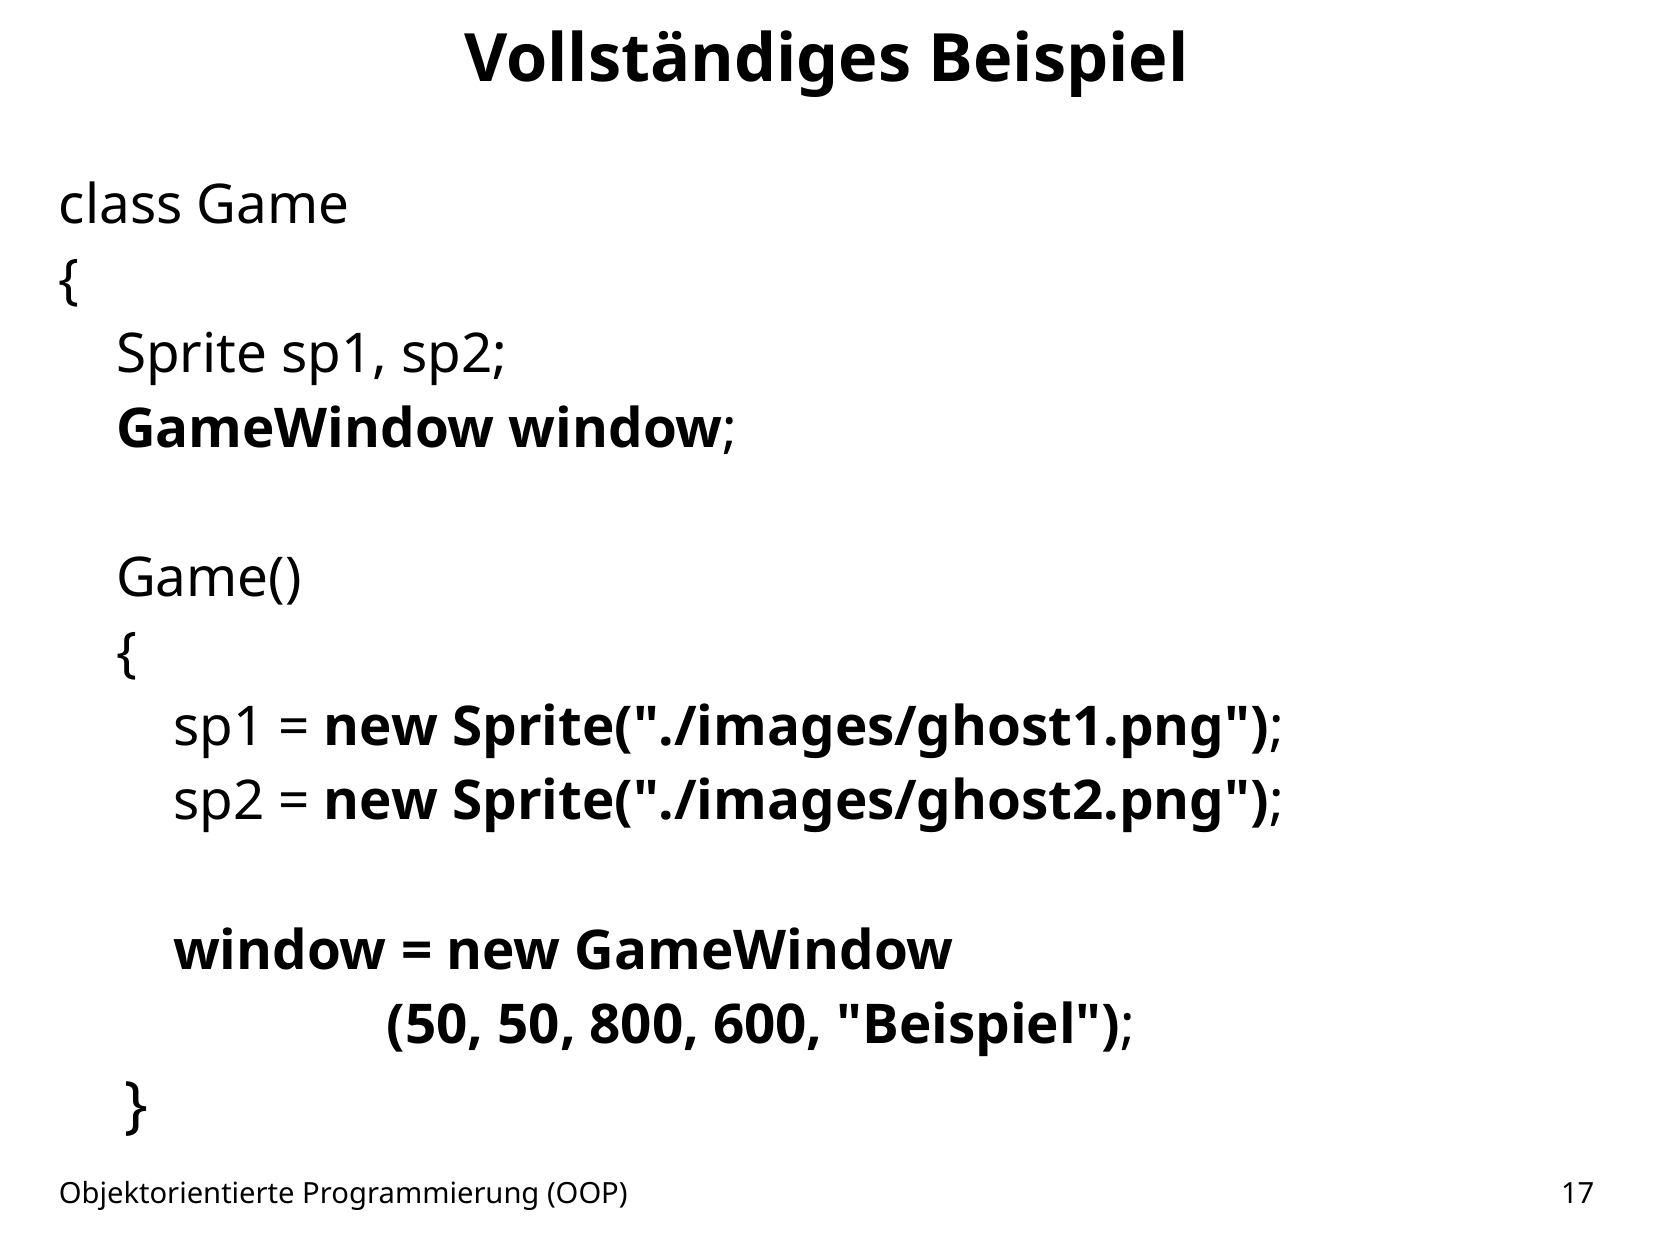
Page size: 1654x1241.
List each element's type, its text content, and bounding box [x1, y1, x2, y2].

list class Game { Sprite sp1, sp2; GameWindow window; Game() { sp1 = new Sprite("./images/ghost1.png"); sp2 = new Sprite("./images/ghost2.png"); window = new GameWindow (50, 50, 800, 600, "Beispiel"); } [59, 165, 1630, 1146]
title Vollständiges Beispiel [0, 5, 1654, 107]
